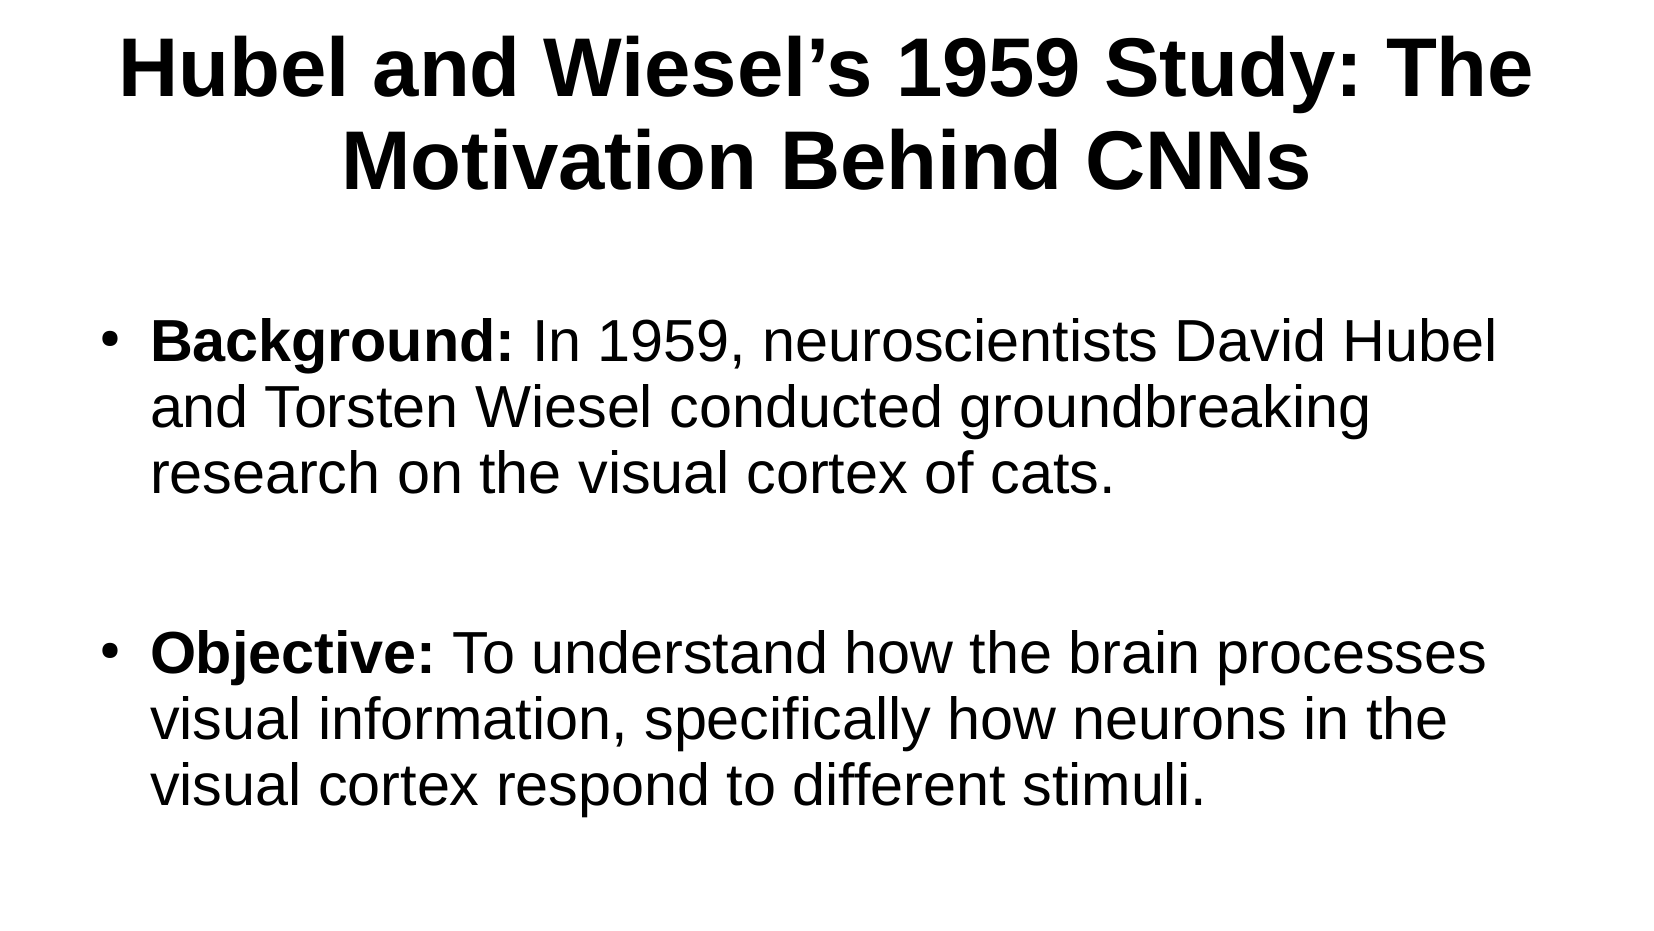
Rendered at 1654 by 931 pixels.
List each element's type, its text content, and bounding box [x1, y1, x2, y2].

title Hubel and Wiesel’s 1959 Study: The Motivation Behind CNNs [82, 21, 1571, 208]
list Background: In 1959, neuroscientists David Hubel and Torsten Wiesel conducted groundbreaking research on the visual cortex of cats. Objective: To understand how the brain processes visual information, specifically how neurons in the visual cortex respond to different stimuli. [82, 217, 1571, 827]
